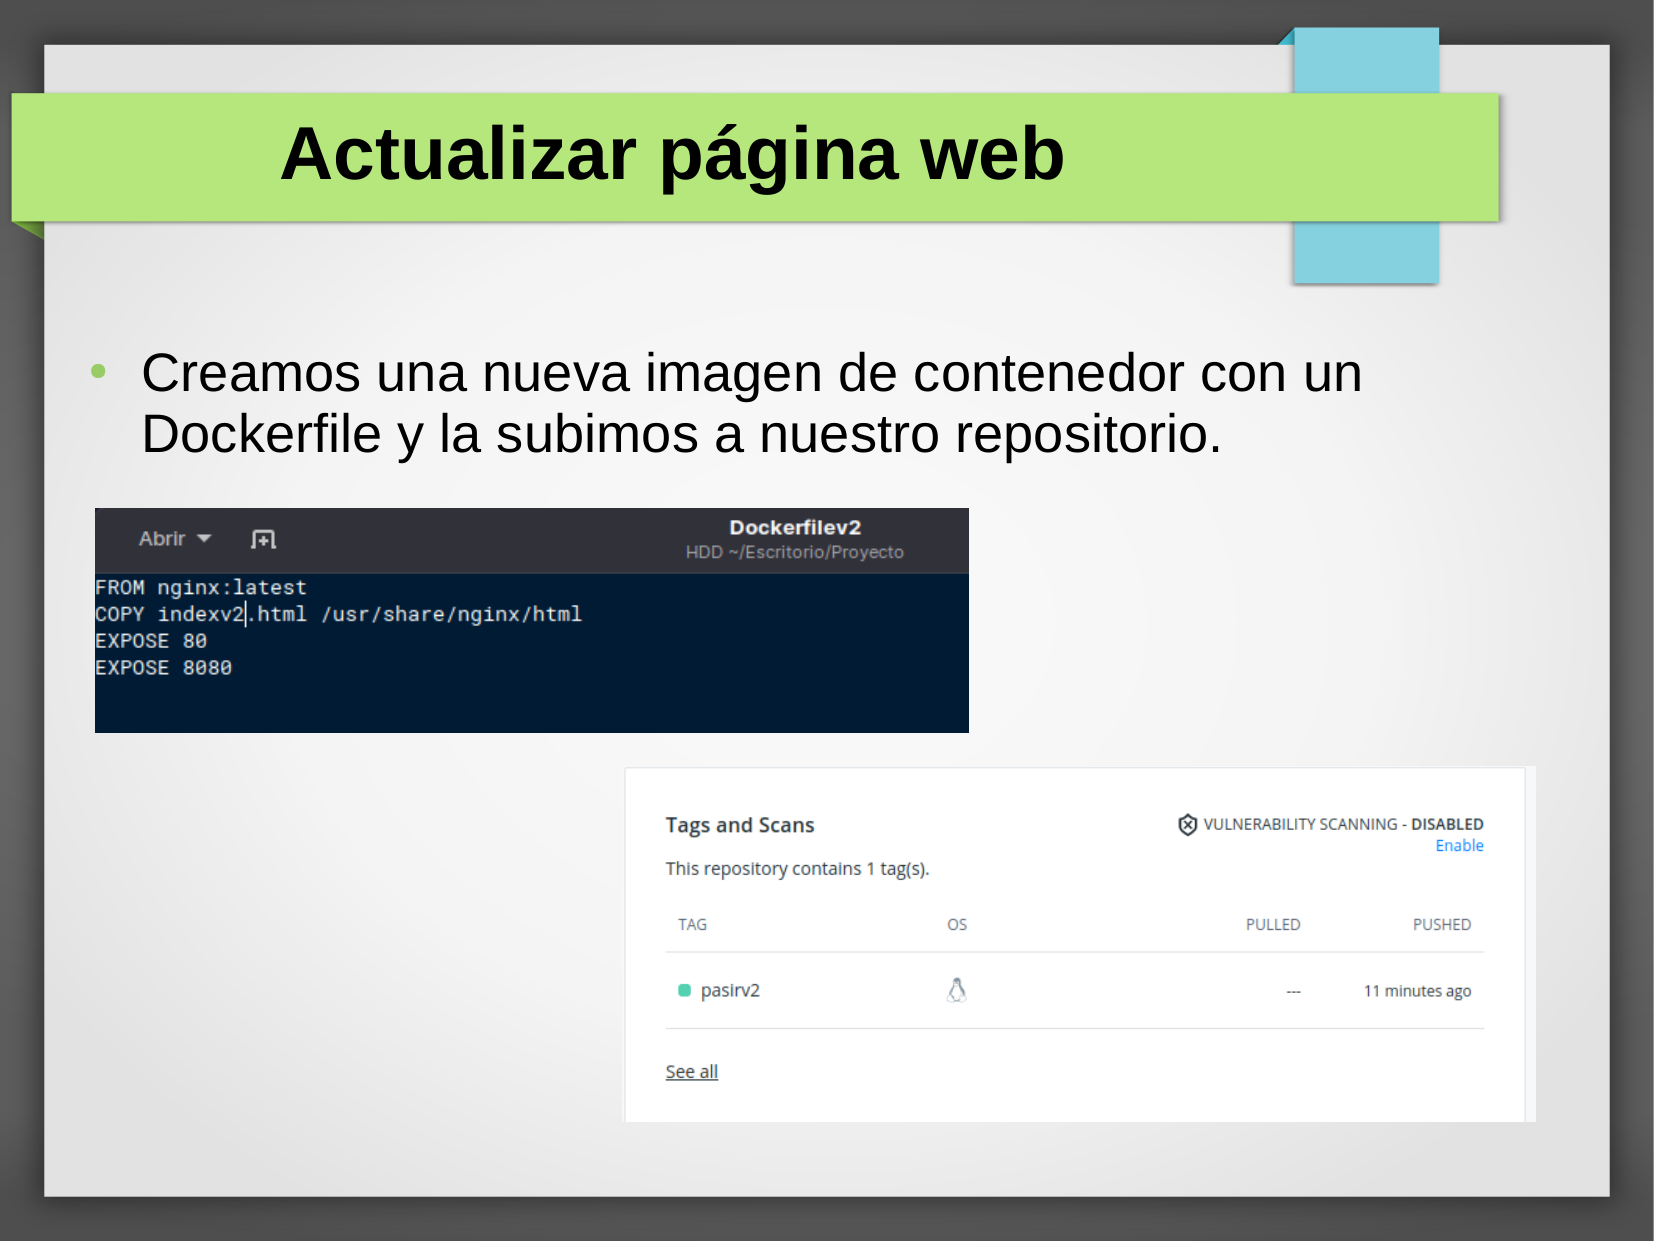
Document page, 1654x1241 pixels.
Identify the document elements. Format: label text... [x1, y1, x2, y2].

list Creamos una nueva imagen de contenedor con un Dockerfile y la subimos a nuestro repositorio. [70, 342, 1560, 1062]
title Actualizar página web [82, 94, 1264, 213]
picture [0, 0, 1654, 1241]
